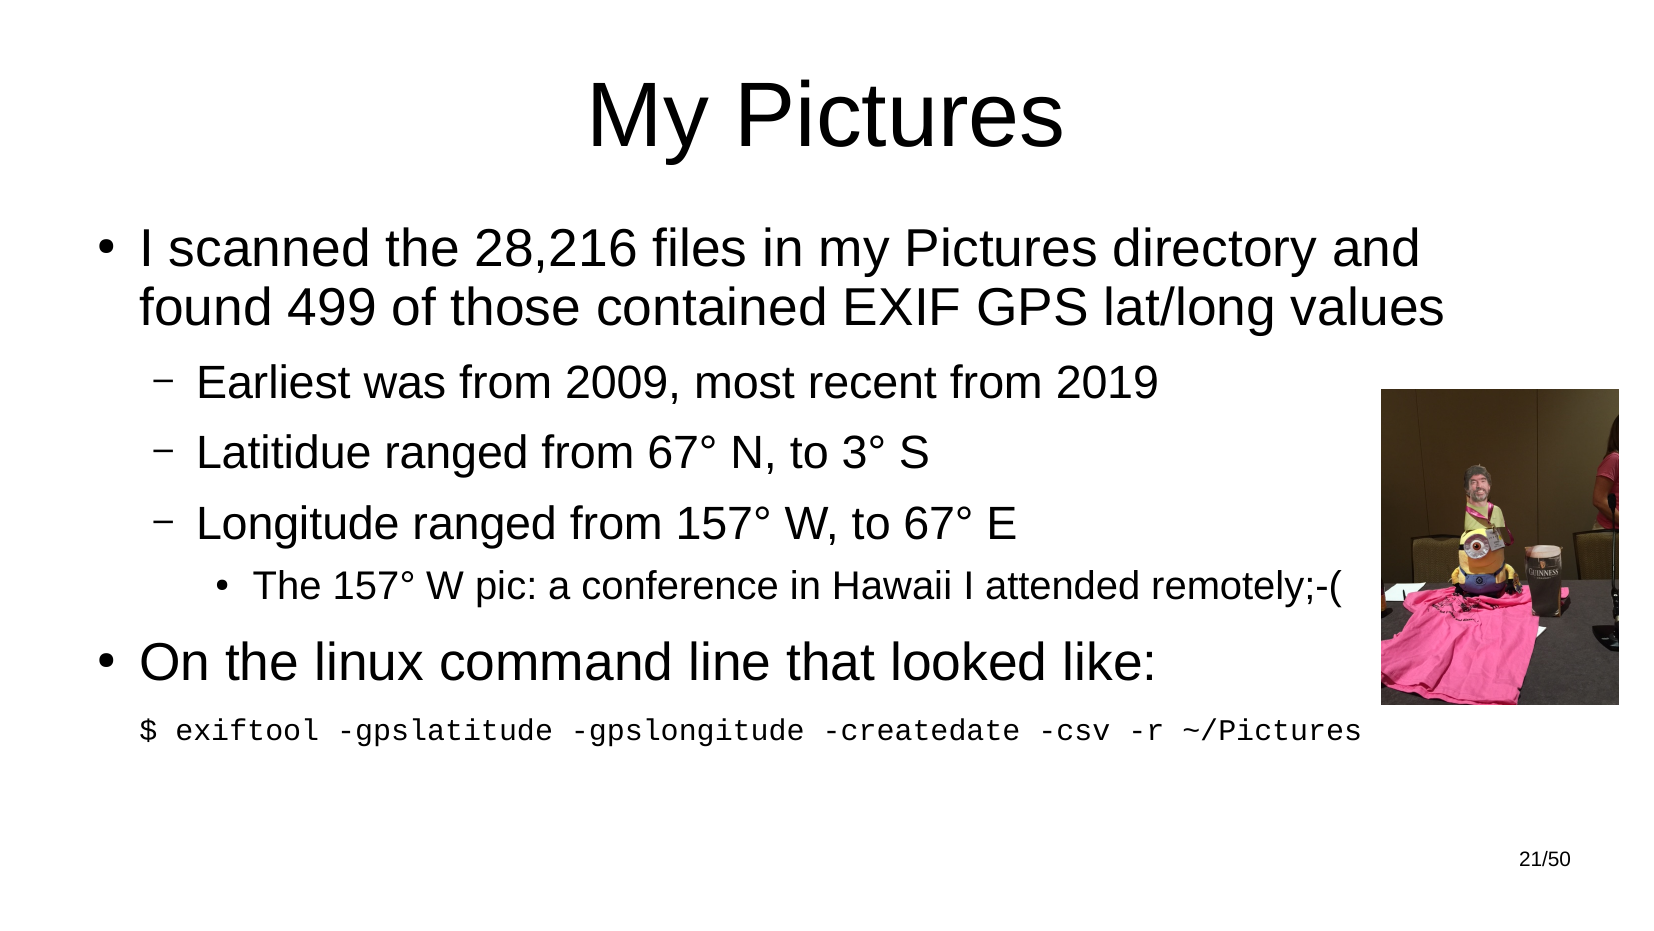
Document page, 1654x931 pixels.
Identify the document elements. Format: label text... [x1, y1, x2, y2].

picture [1381, 389, 1619, 705]
list I scanned the 28,216 files in my Pictures directory and found 499 of those contained EXIF GPS lat/long values Earliest was from 2009, most recent from 2019 Latitidue ranged from 67° N, to 3° S Longitude ranged from 157° W, to 67° E The 157° W pic: a conference in Hawaii I attended remotely;-( On the linux command line that looked like: $ exiftool -gpslatitude -gpslongitude -createdate -csv -r ~/Pictures [82, 217, 1571, 758]
title My Pictures [82, 37, 1571, 193]
